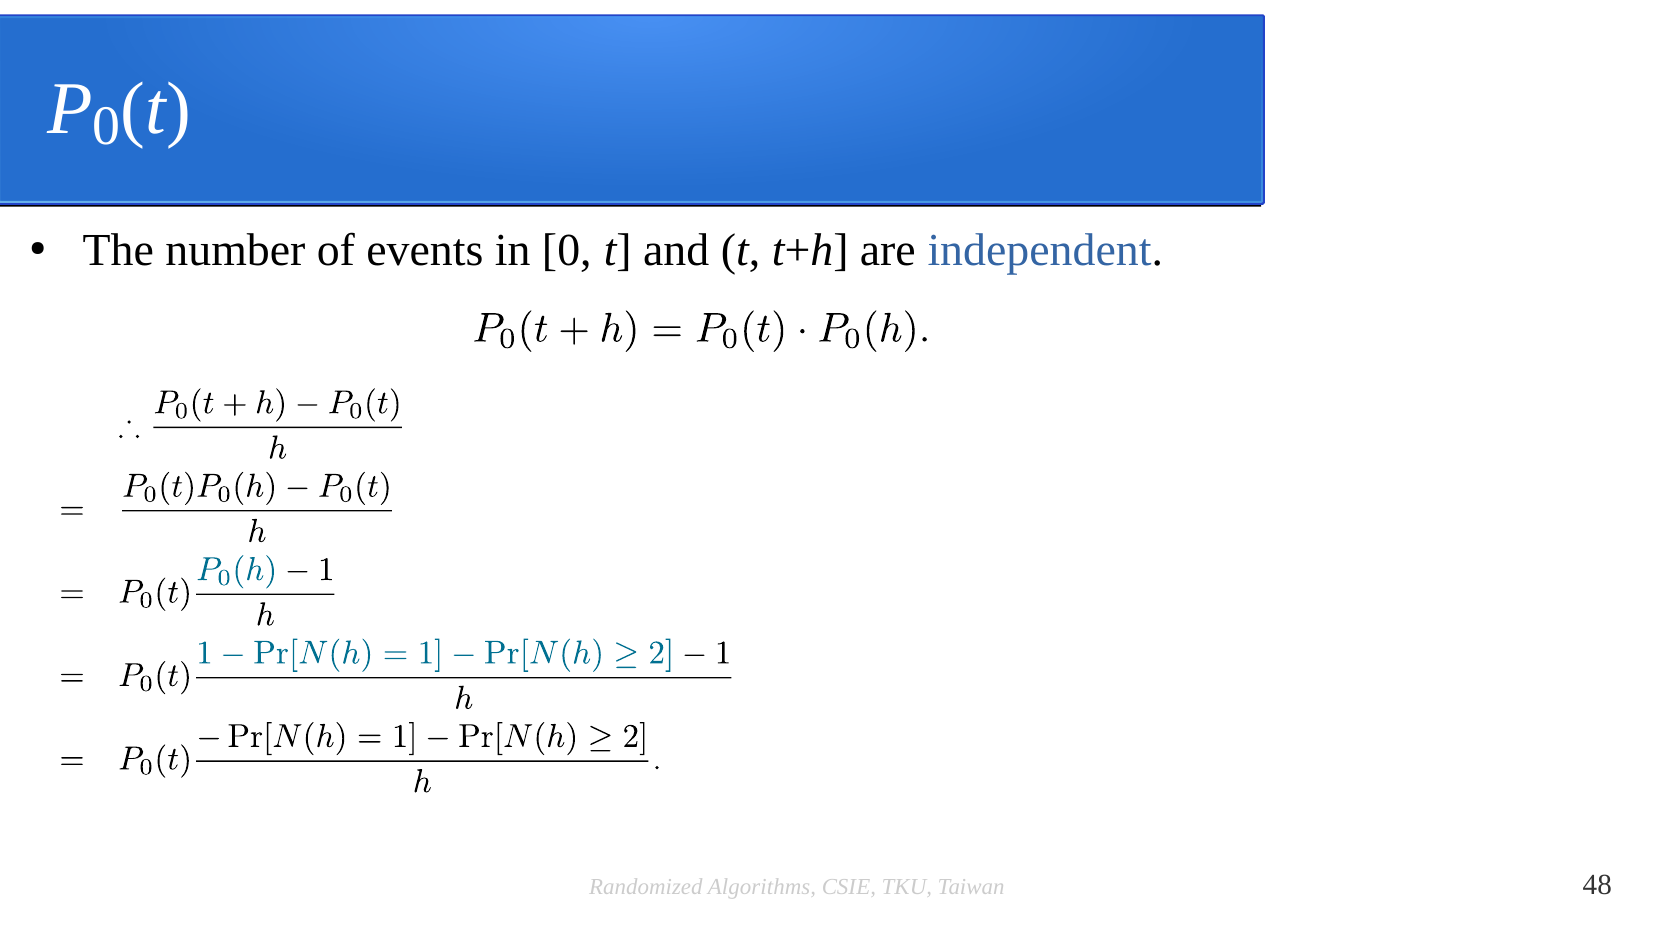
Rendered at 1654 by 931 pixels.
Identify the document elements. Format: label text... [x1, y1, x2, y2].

picture [470, 308, 929, 354]
list The number of events in [0, t] and (t, t+h] are independent. [11, 224, 1501, 733]
picture [57, 387, 733, 794]
title P0(t) [47, 35, 1199, 189]
